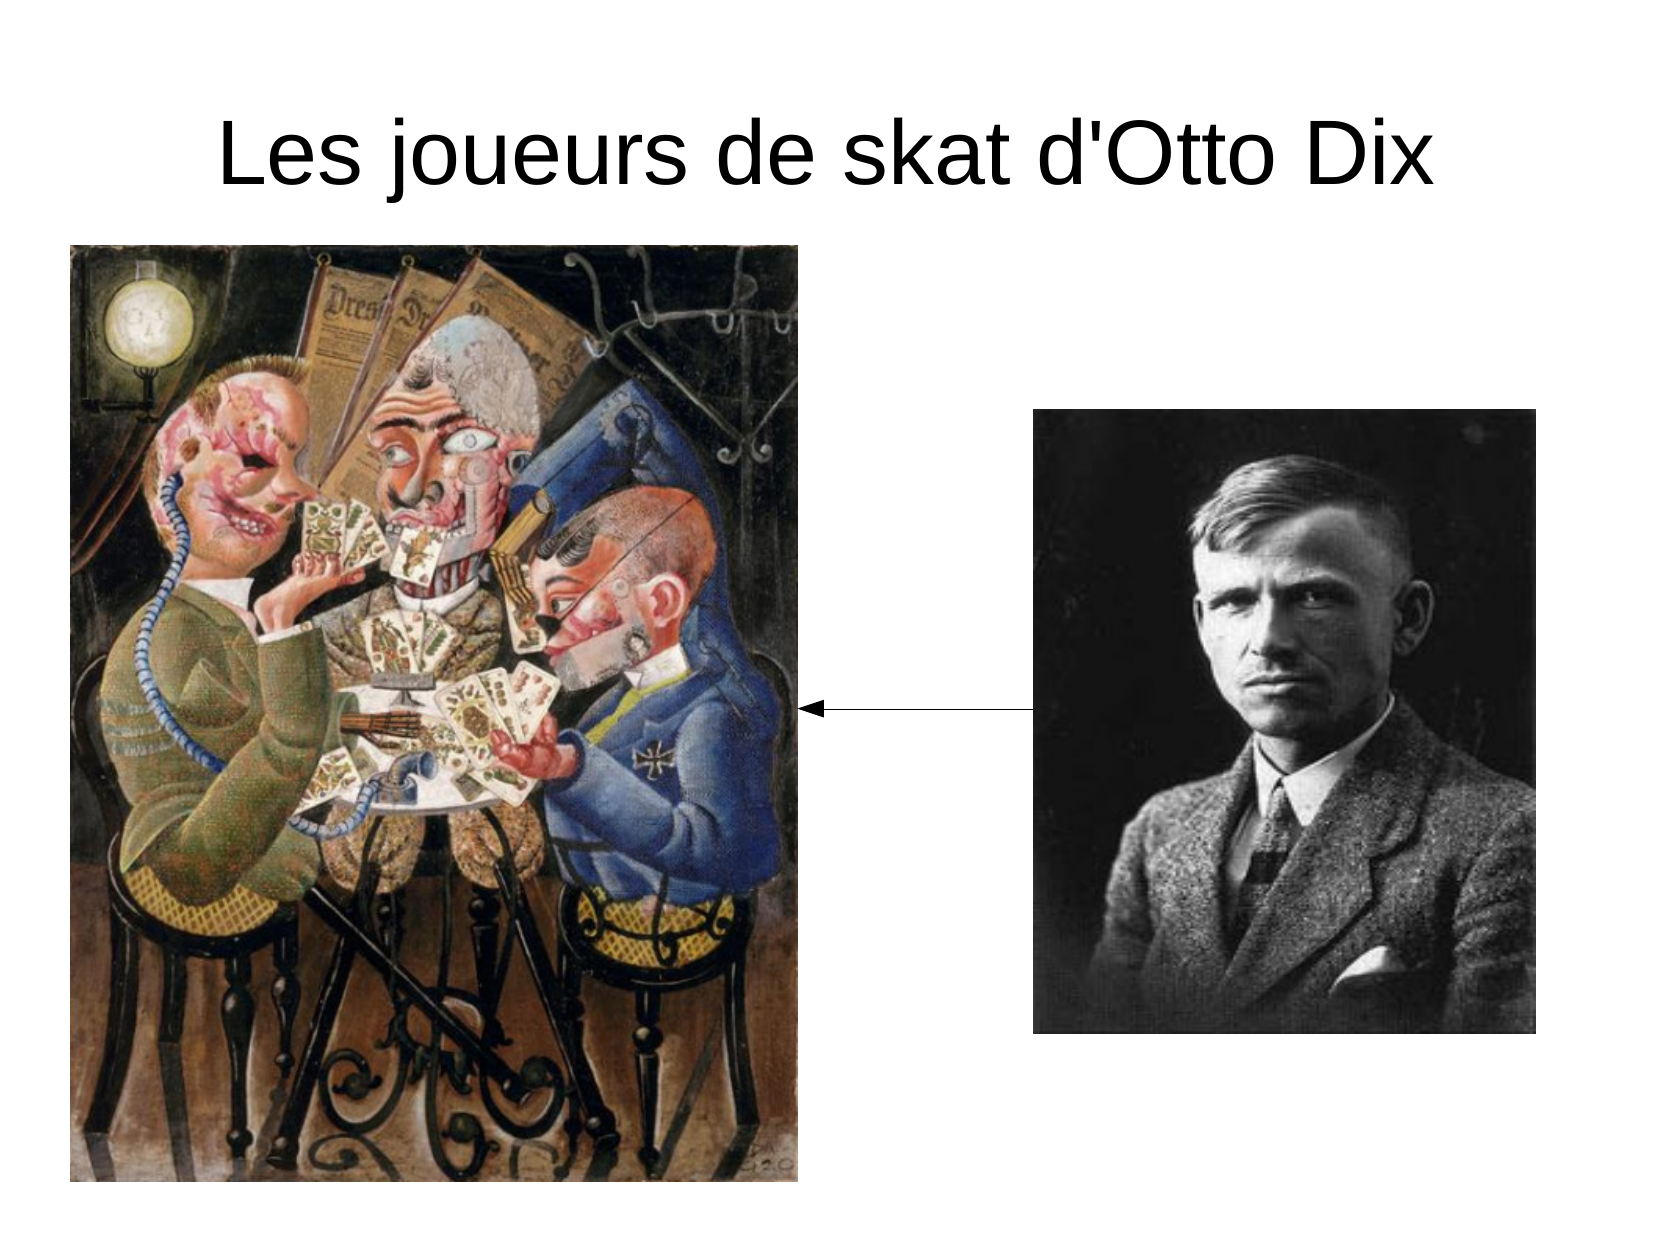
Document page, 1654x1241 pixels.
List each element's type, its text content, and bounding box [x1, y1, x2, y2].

picture [1033, 409, 1536, 1034]
title Les joueurs de skat d'Otto Dix [82, 49, 1571, 257]
picture [70, 245, 798, 1182]
